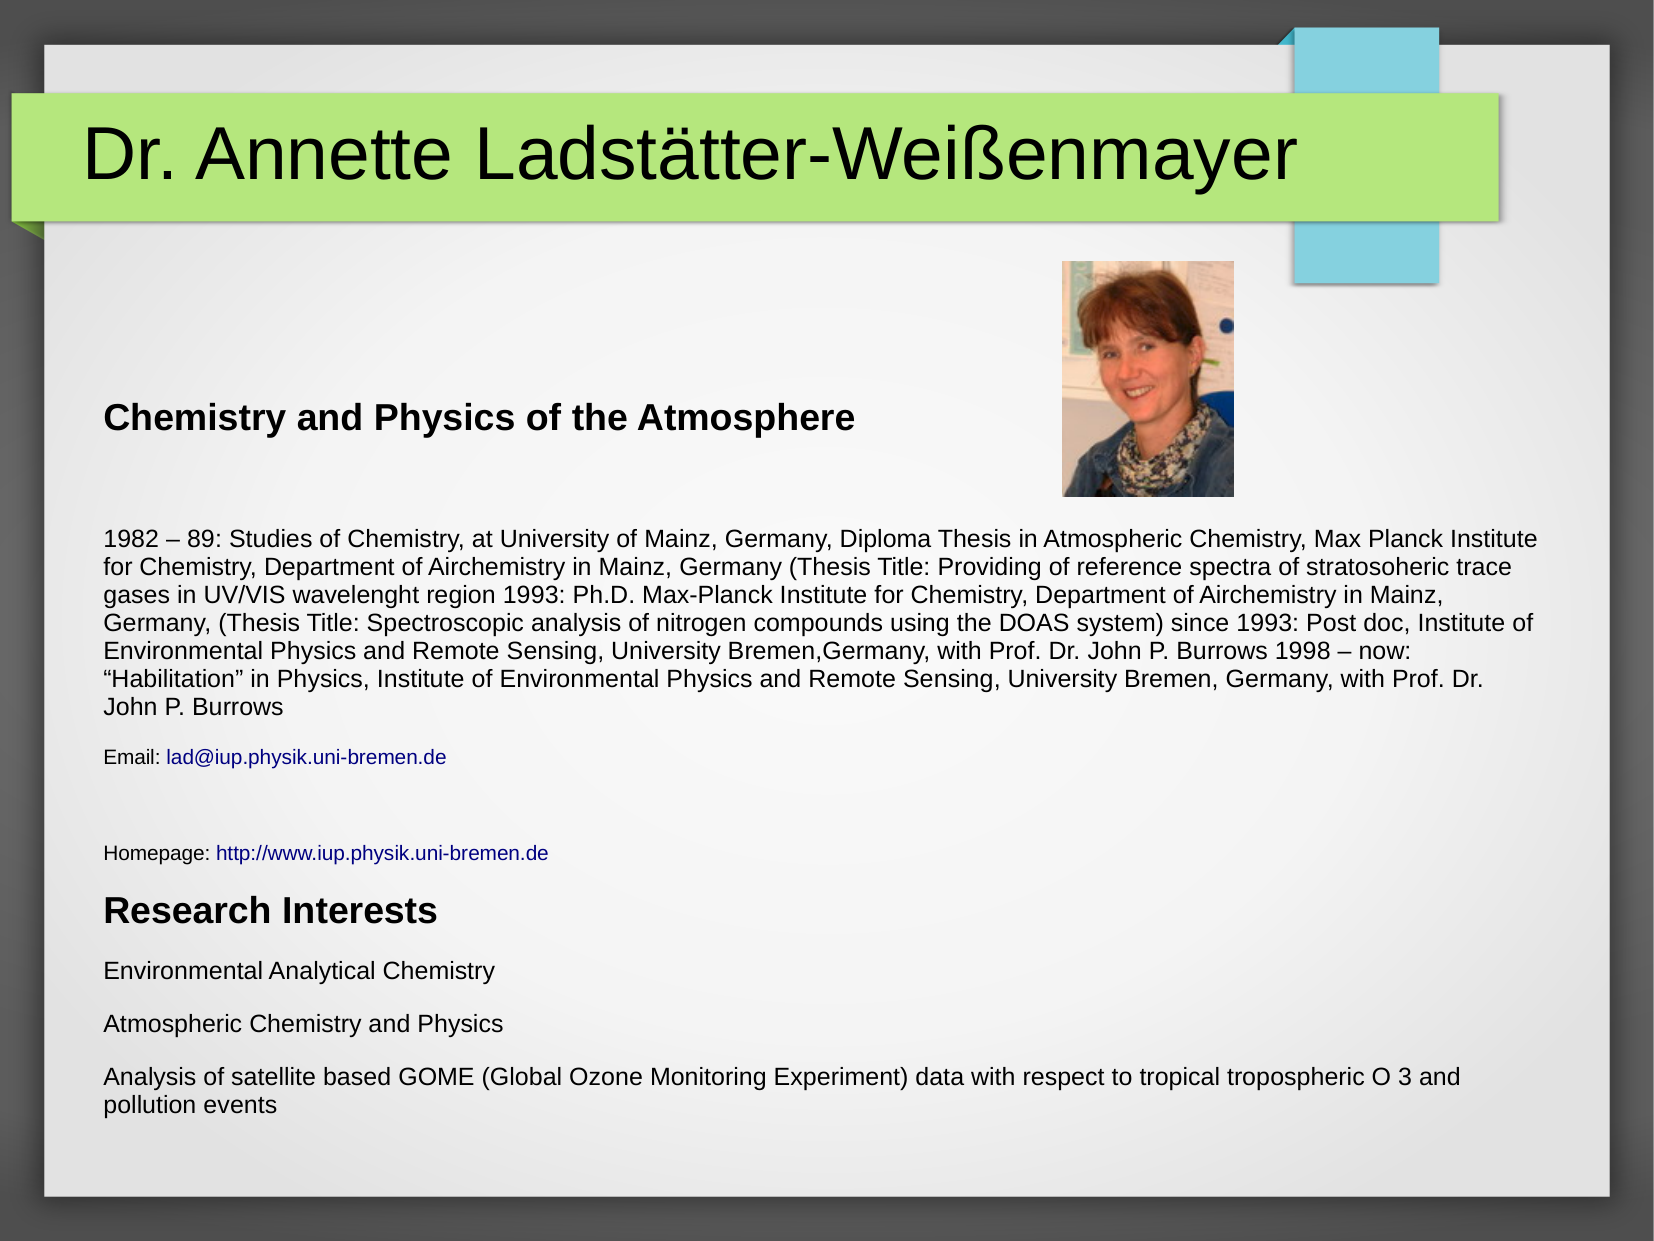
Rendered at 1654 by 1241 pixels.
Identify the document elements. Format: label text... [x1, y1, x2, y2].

title Dr. Annette Ladstätter-Weißenmayer [82, 69, 1512, 238]
text_box Chemistry and Physics of the Atmosphere 1982 – 89: Studies of Chemistry, at University of Mainz, Germany, Diploma Thesis in Atmospheric Chemistry, Max Planck Institute for Chemistry, Department of Airchemistry in Mainz, Germany (Thesis Title: Providing of reference spectra of stratosoheric trace gases in UV/VIS wavelenght region 1993: Ph.D. Max-Planck Institute for Chemistry, Department of Airchemistry in Mainz, Germany, (Thesis Title: Spectroscopic analysis of nitrogen compounds using the DOAS system) since 1993: Post doc, Institute of Environmental Physics and Remote Sensing, University Bremen,Germany, with Prof. Dr. John P. Burrows 1998 – now: “Habilitation” in Physics, Institute of Environmental Physics and Remote Sensing, University Bremen, Germany, with Prof. Dr. John P. Burrows Email: lad@iup.physik.uni-bremen.de Homepage: http://www.iup.physik.uni-bremen.de Research Interests Environmental Analytical Chemistry Atmospheric Chemistry and Physics Analysis of satellite based GOME (Global Ozone Monitoring Experiment) data with respect to tropical tropospheric O 3 and pollution events [88, 312, 1560, 1219]
picture [0, 0, 1654, 1241]
